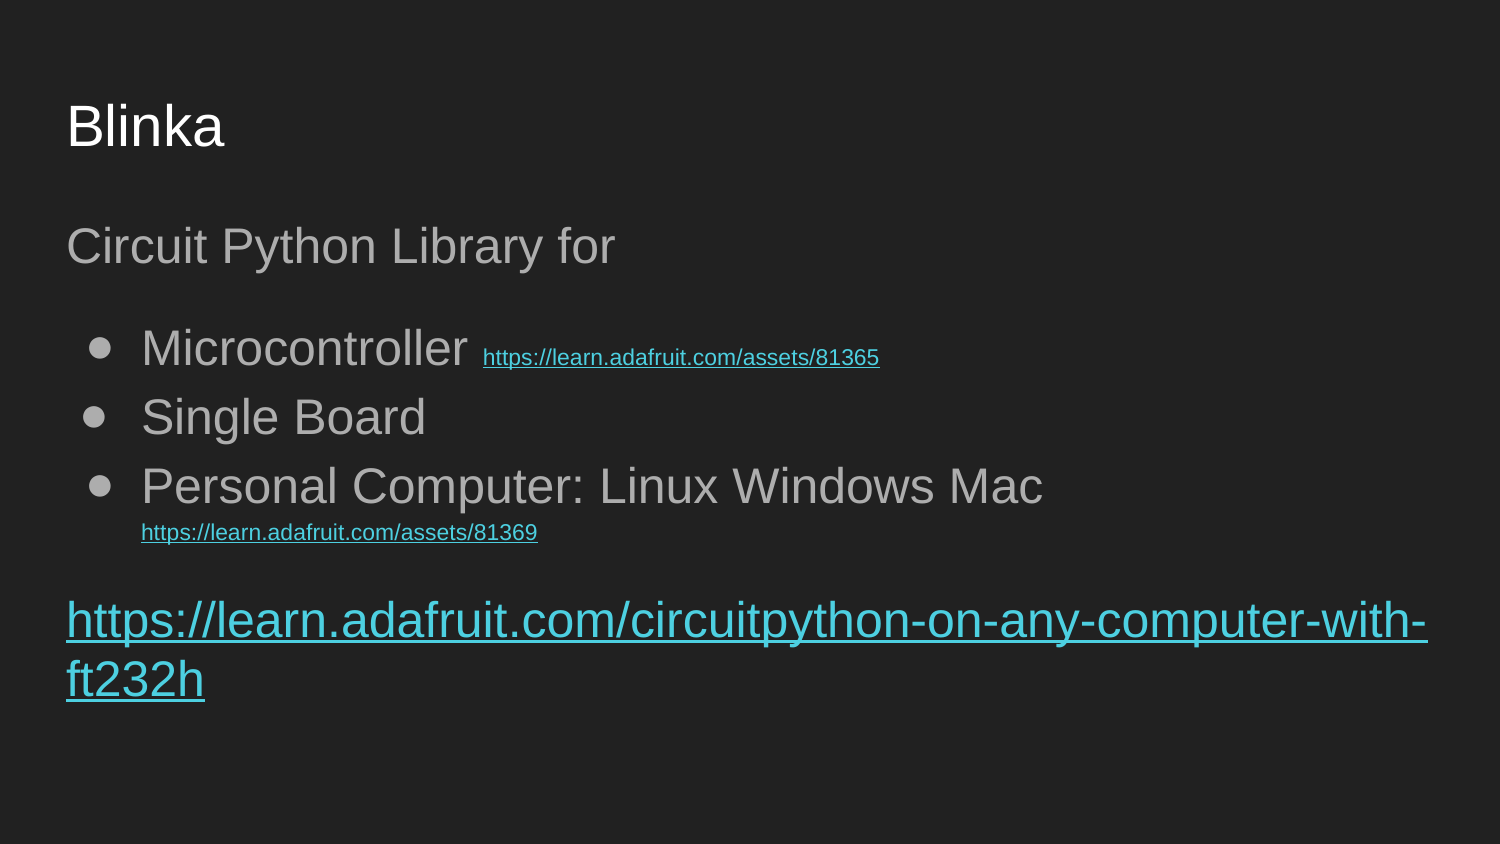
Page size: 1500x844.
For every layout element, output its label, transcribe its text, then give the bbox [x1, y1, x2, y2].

list Circuit Python Library for Microcontroller https://learn.adafruit.com/assets/81365 Single Board Personal Computer: Linux Windows Mac https://learn.adafruit.com/assets/81369 https://learn.adafruit.com/circuitpython-on-any-computer-with-ft232h [51, 189, 1449, 750]
title Blinka [51, 72, 1449, 167]
